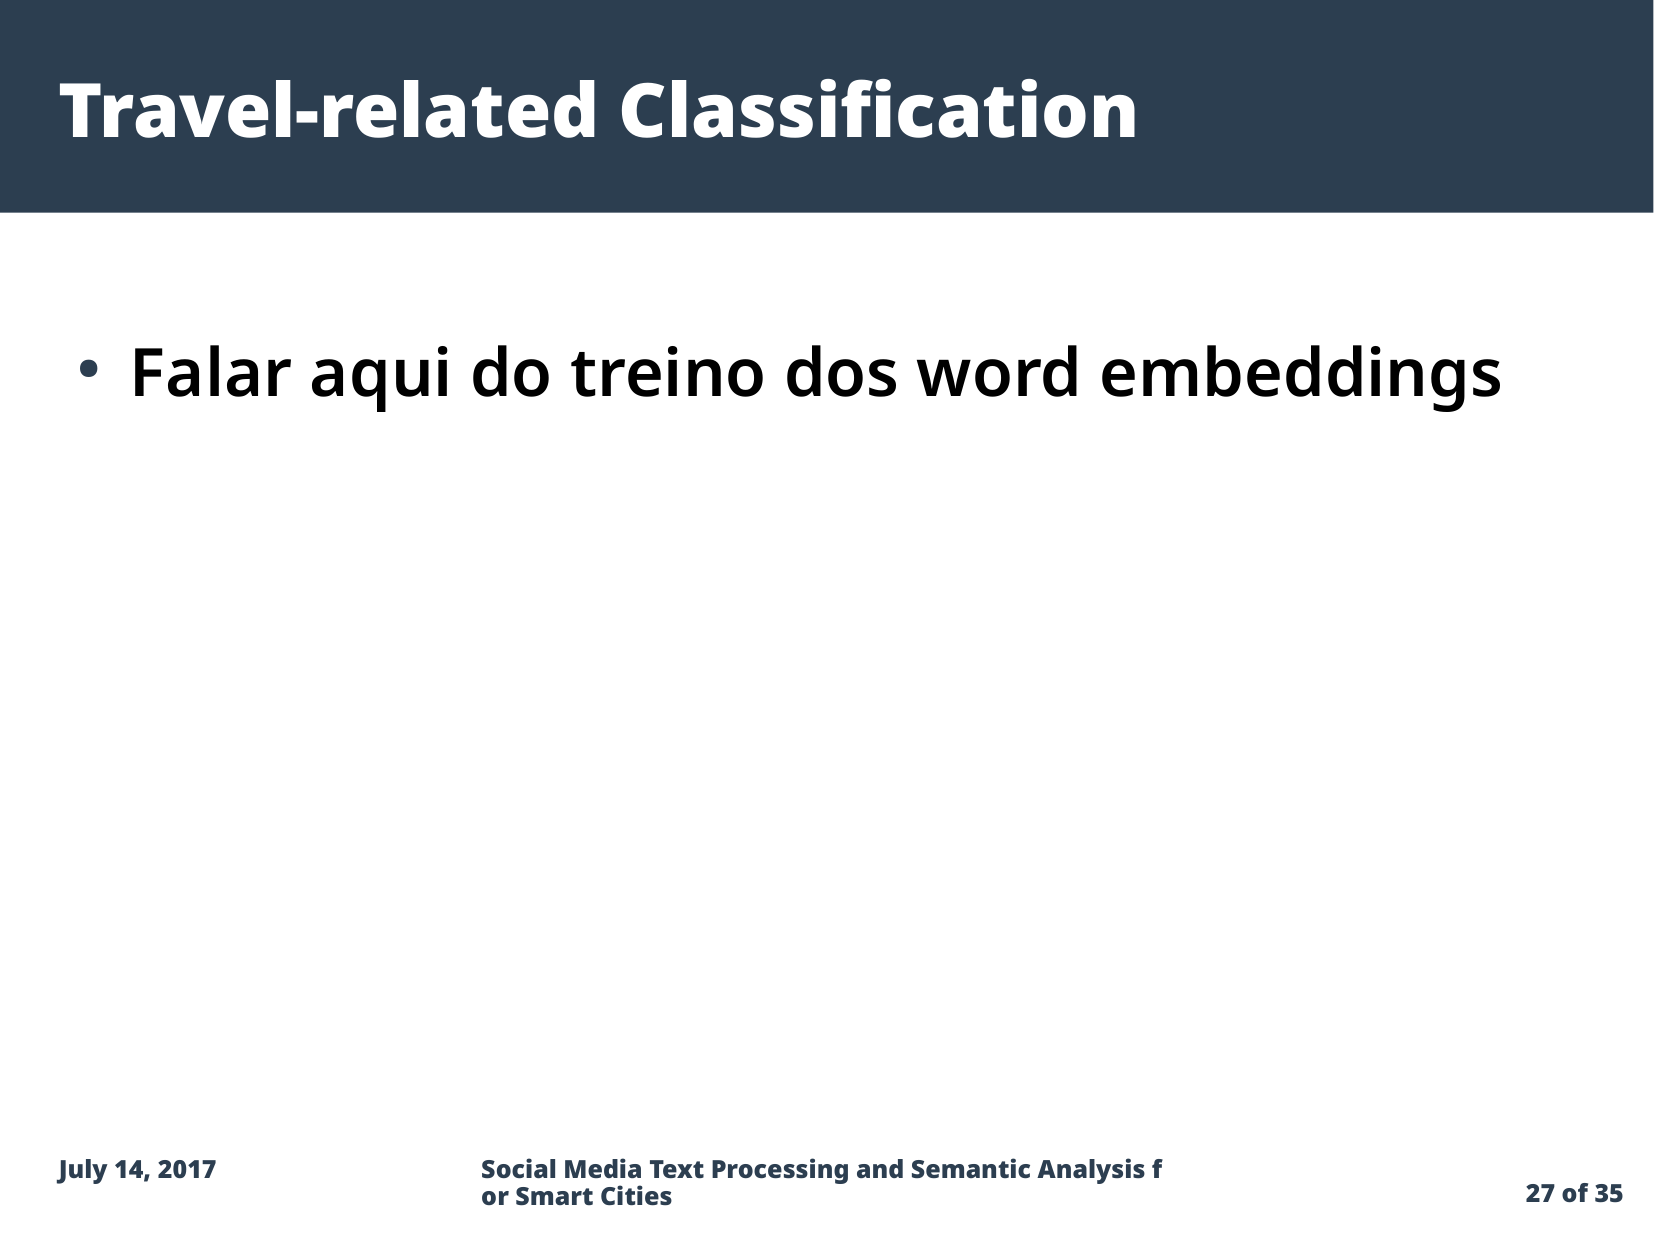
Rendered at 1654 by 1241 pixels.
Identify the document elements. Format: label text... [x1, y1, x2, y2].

list Falar aqui do treino dos word embeddings [59, 324, 1595, 1099]
title Travel-related Classification [59, 29, 1595, 187]
